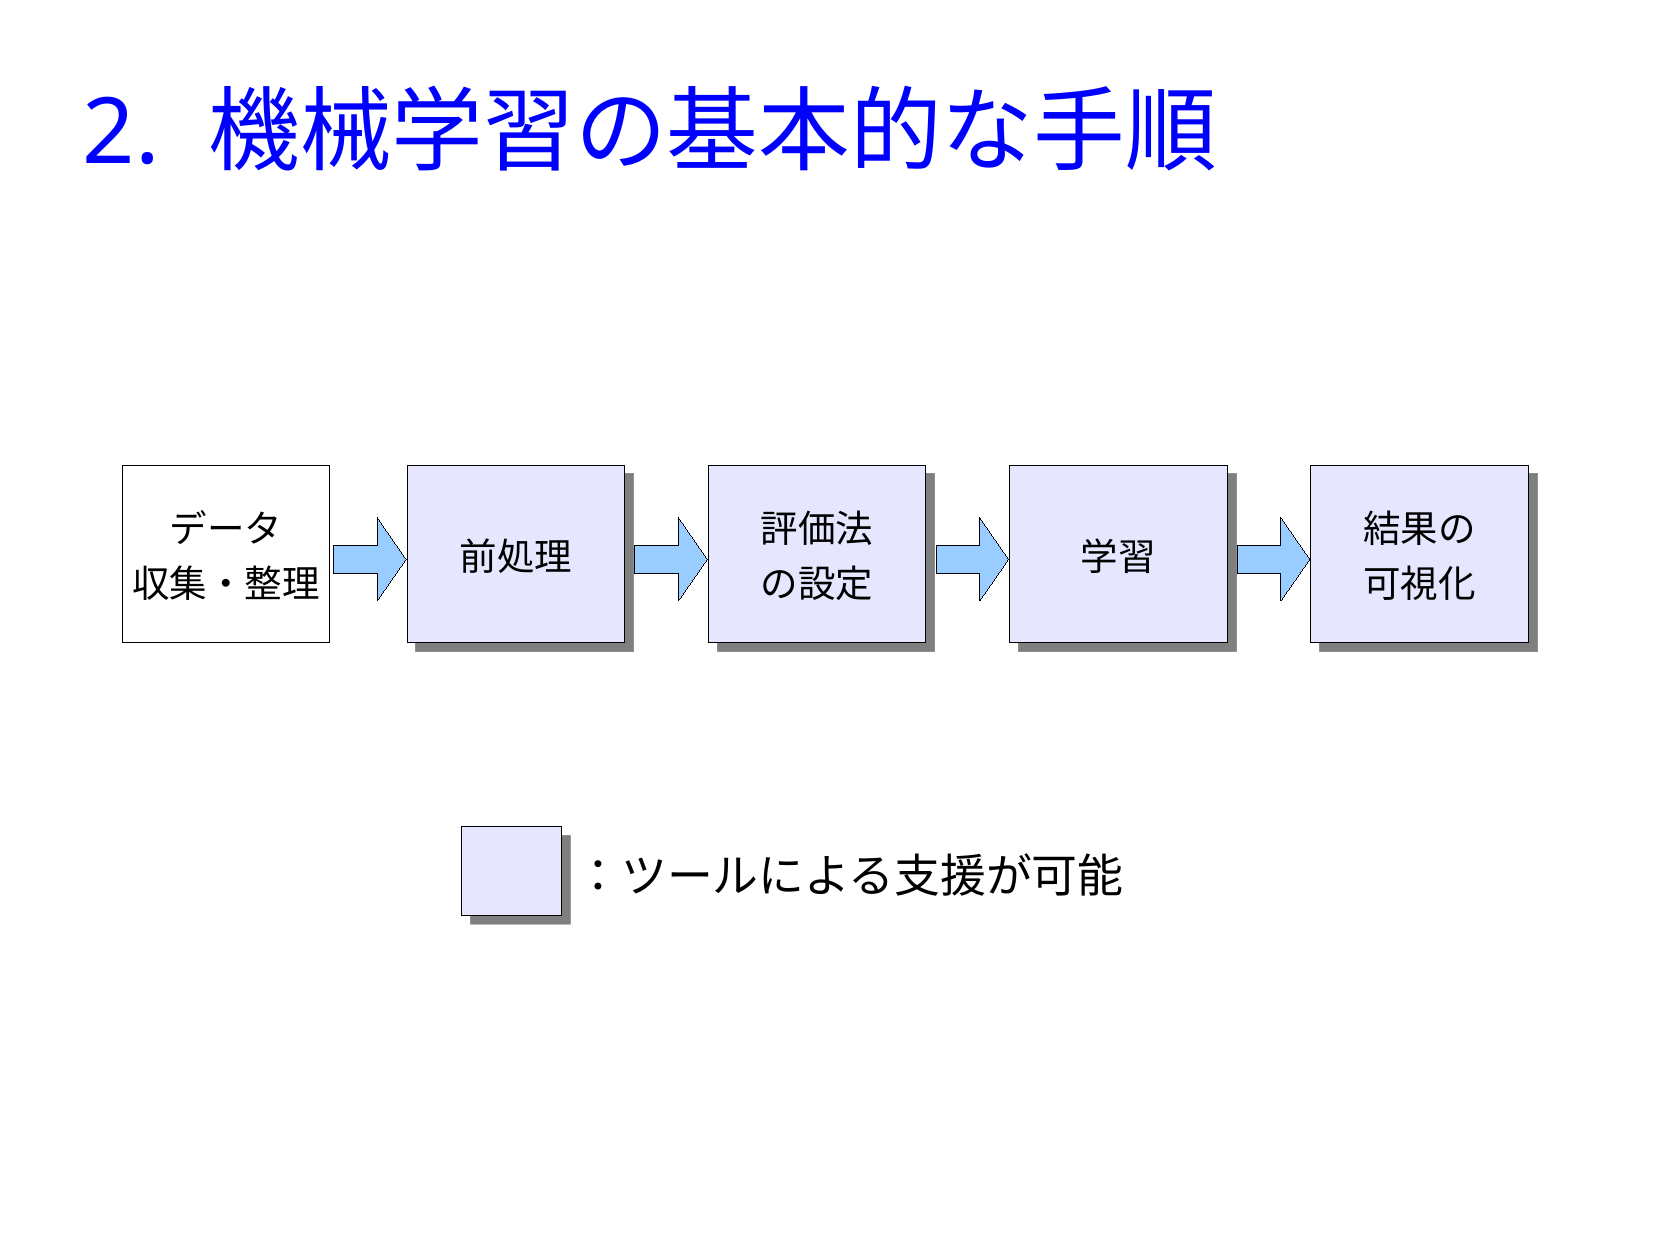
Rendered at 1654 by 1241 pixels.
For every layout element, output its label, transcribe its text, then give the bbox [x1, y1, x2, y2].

text_box [1237, 517, 1310, 601]
text_box データ 収集・整理 [122, 465, 330, 643]
text_box 評価法 の設定 [708, 465, 926, 643]
text_box 学習 [1009, 465, 1228, 643]
text_box 結果の 可視化 [1310, 465, 1529, 643]
text_box [936, 517, 1009, 601]
title 2. 機械学習の基本的な手順 [82, 49, 1571, 207]
text_box [634, 517, 708, 601]
text_box ：ツールによる支援が可能 [561, 831, 1140, 916]
text_box [461, 826, 562, 916]
text_box 前処理 [407, 465, 625, 643]
text_box [333, 517, 407, 601]
